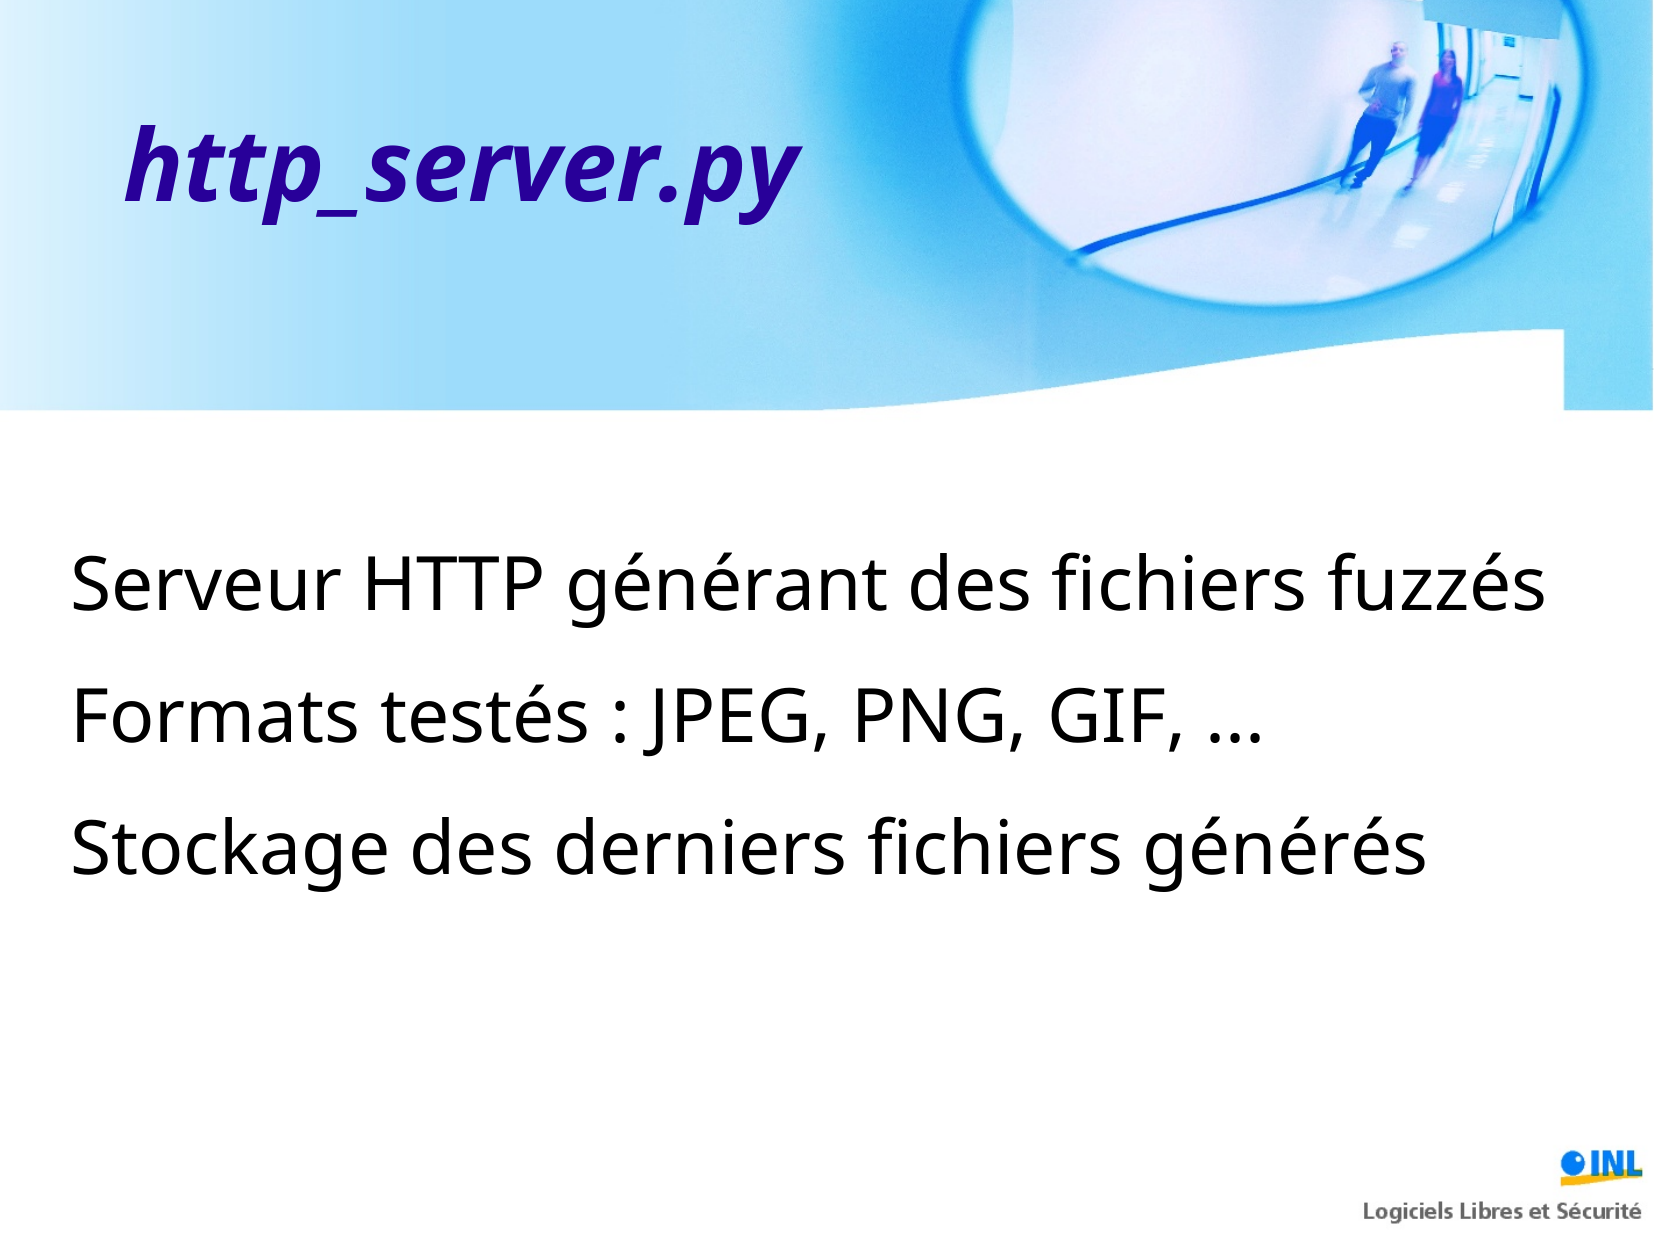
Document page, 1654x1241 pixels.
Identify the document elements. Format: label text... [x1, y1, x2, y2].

list Serveur HTTP générant des fichiers fuzzés Formats testés : JPEG, PNG, GIF, ... Stockage des derniers fichiers générés [52, 530, 1614, 1208]
picture [0, 0, 1654, 1241]
title http_server.py [123, 58, 1536, 266]
